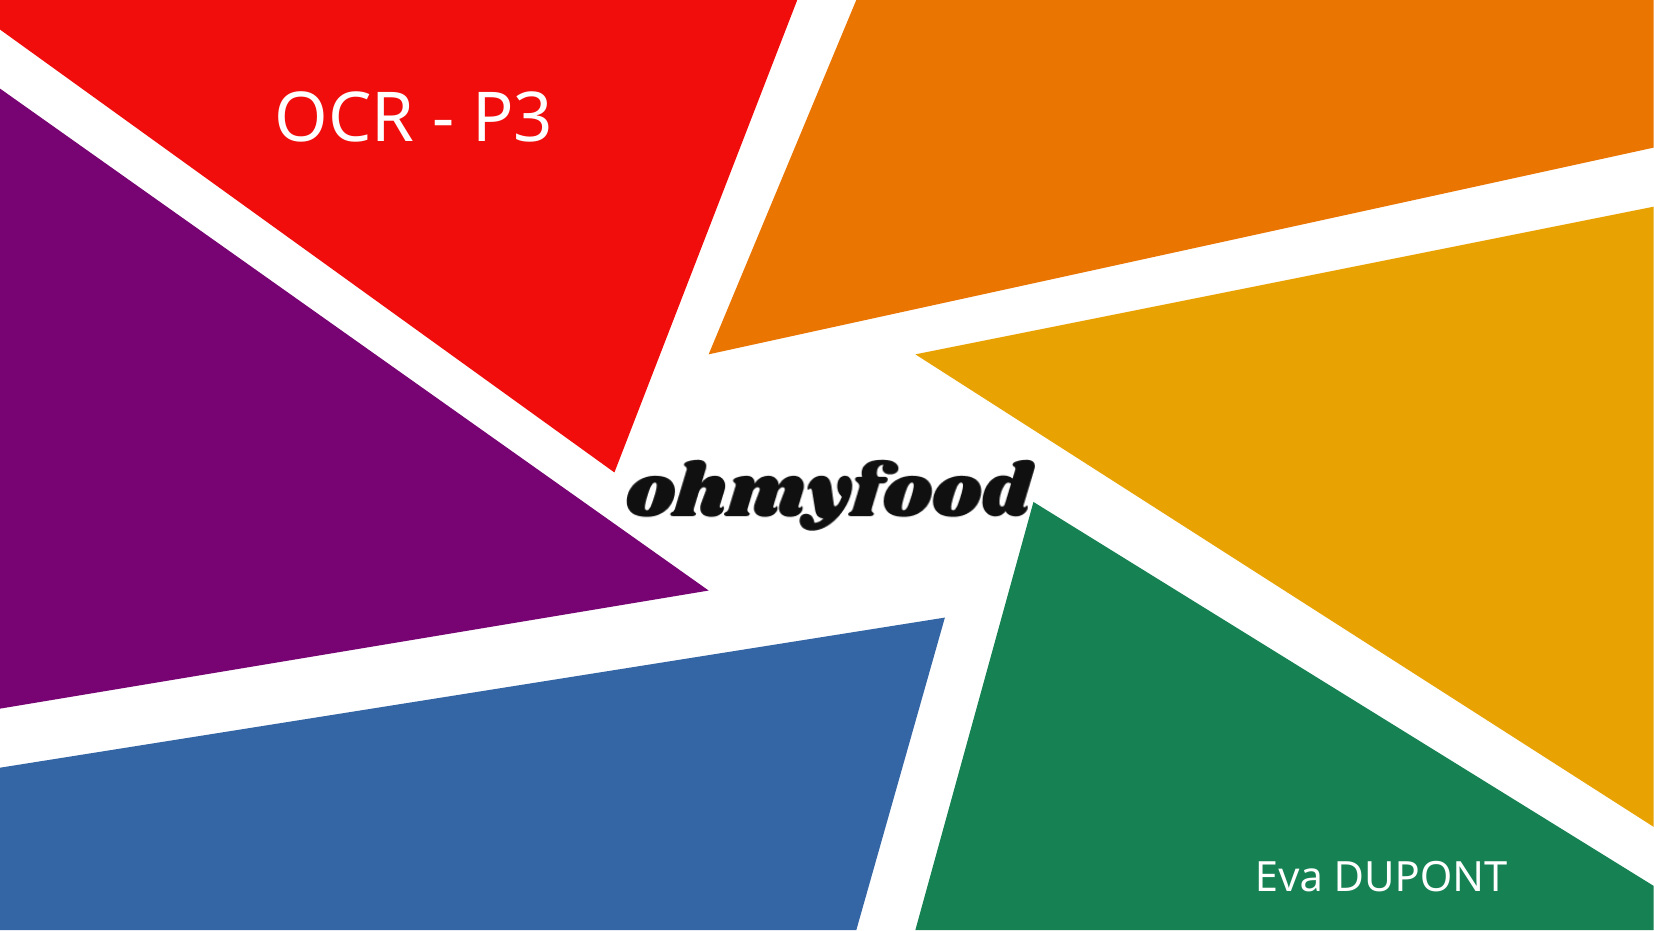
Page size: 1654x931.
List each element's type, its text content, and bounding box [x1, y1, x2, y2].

picture [626, 459, 1035, 531]
title Eva DUPONT [1049, 797, 1654, 931]
title OCR - P3 [82, 37, 746, 193]
